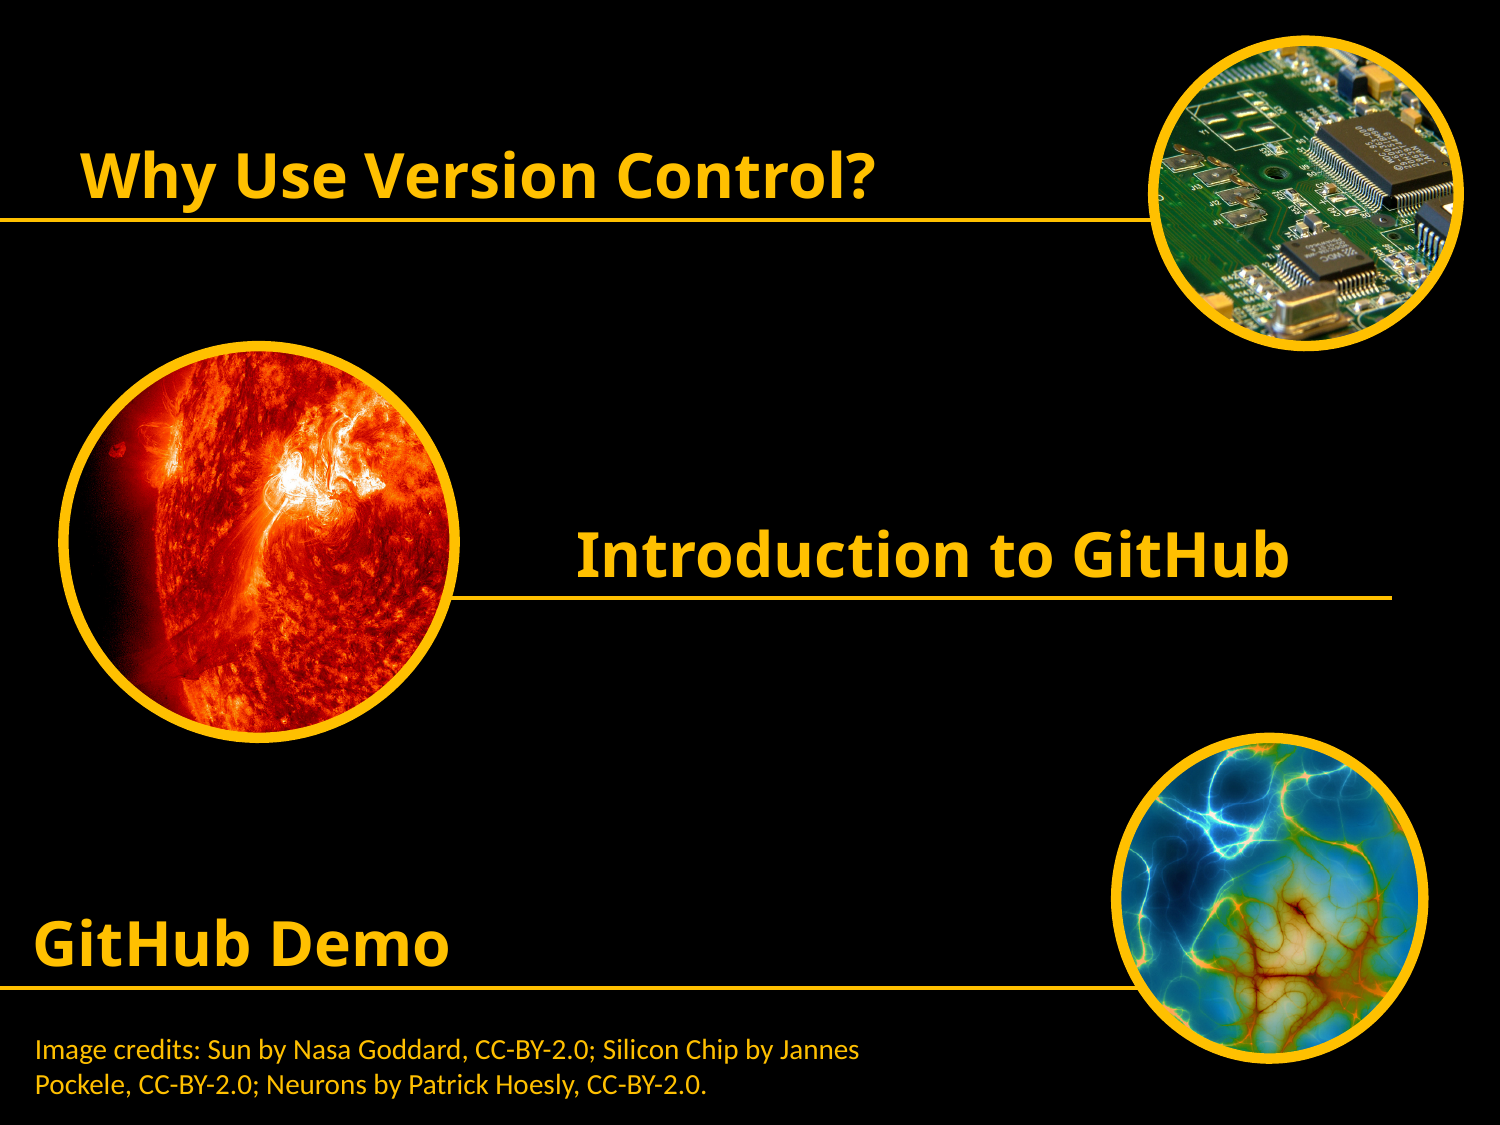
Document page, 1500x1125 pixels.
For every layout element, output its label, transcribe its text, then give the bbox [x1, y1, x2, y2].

text_box GitHub Demo [17, 896, 1140, 986]
text_box [1153, 40, 1459, 347]
text_box Image credits: Sun by Nasa Goddard, CC-BY-2.0; Silicon Chip by Jannes Pockele, CC-BY-2.0; Neurons by Patrick Hoesly, CC-BY-2.0. [20, 1023, 927, 1108]
text_box Introduction to GitHub [561, 507, 1396, 598]
text_box [63, 346, 455, 738]
text_box [1116, 737, 1424, 1059]
text_box Why Use Version Control? [64, 129, 1166, 218]
